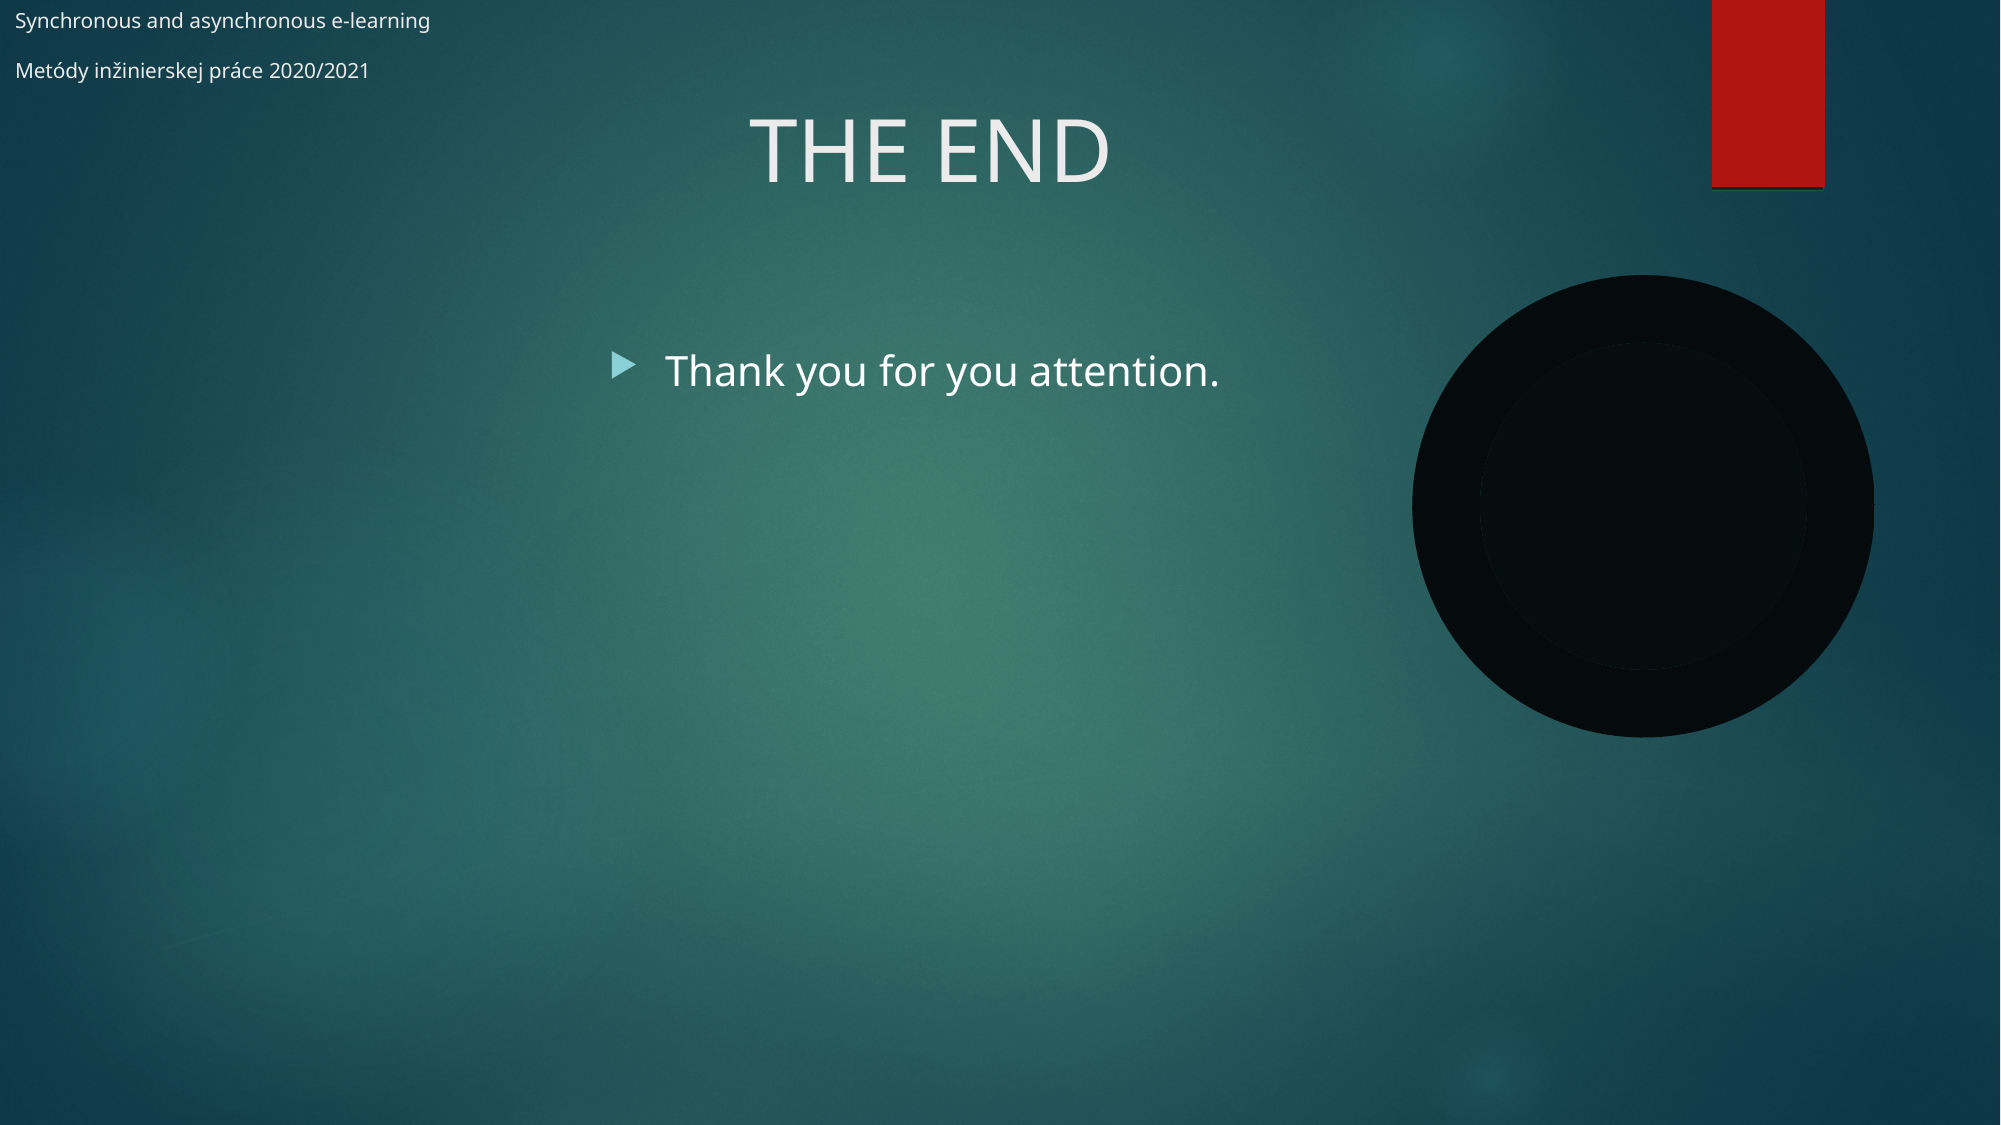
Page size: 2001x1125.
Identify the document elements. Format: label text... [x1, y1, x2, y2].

text_box Synchronous and asynchronous e-learning Metódy inžinierskej práce 2020/2021 [0, 0, 496, 88]
list Thank you for you attention. [181, 336, 1649, 1026]
title THE END [159, 87, 1703, 318]
